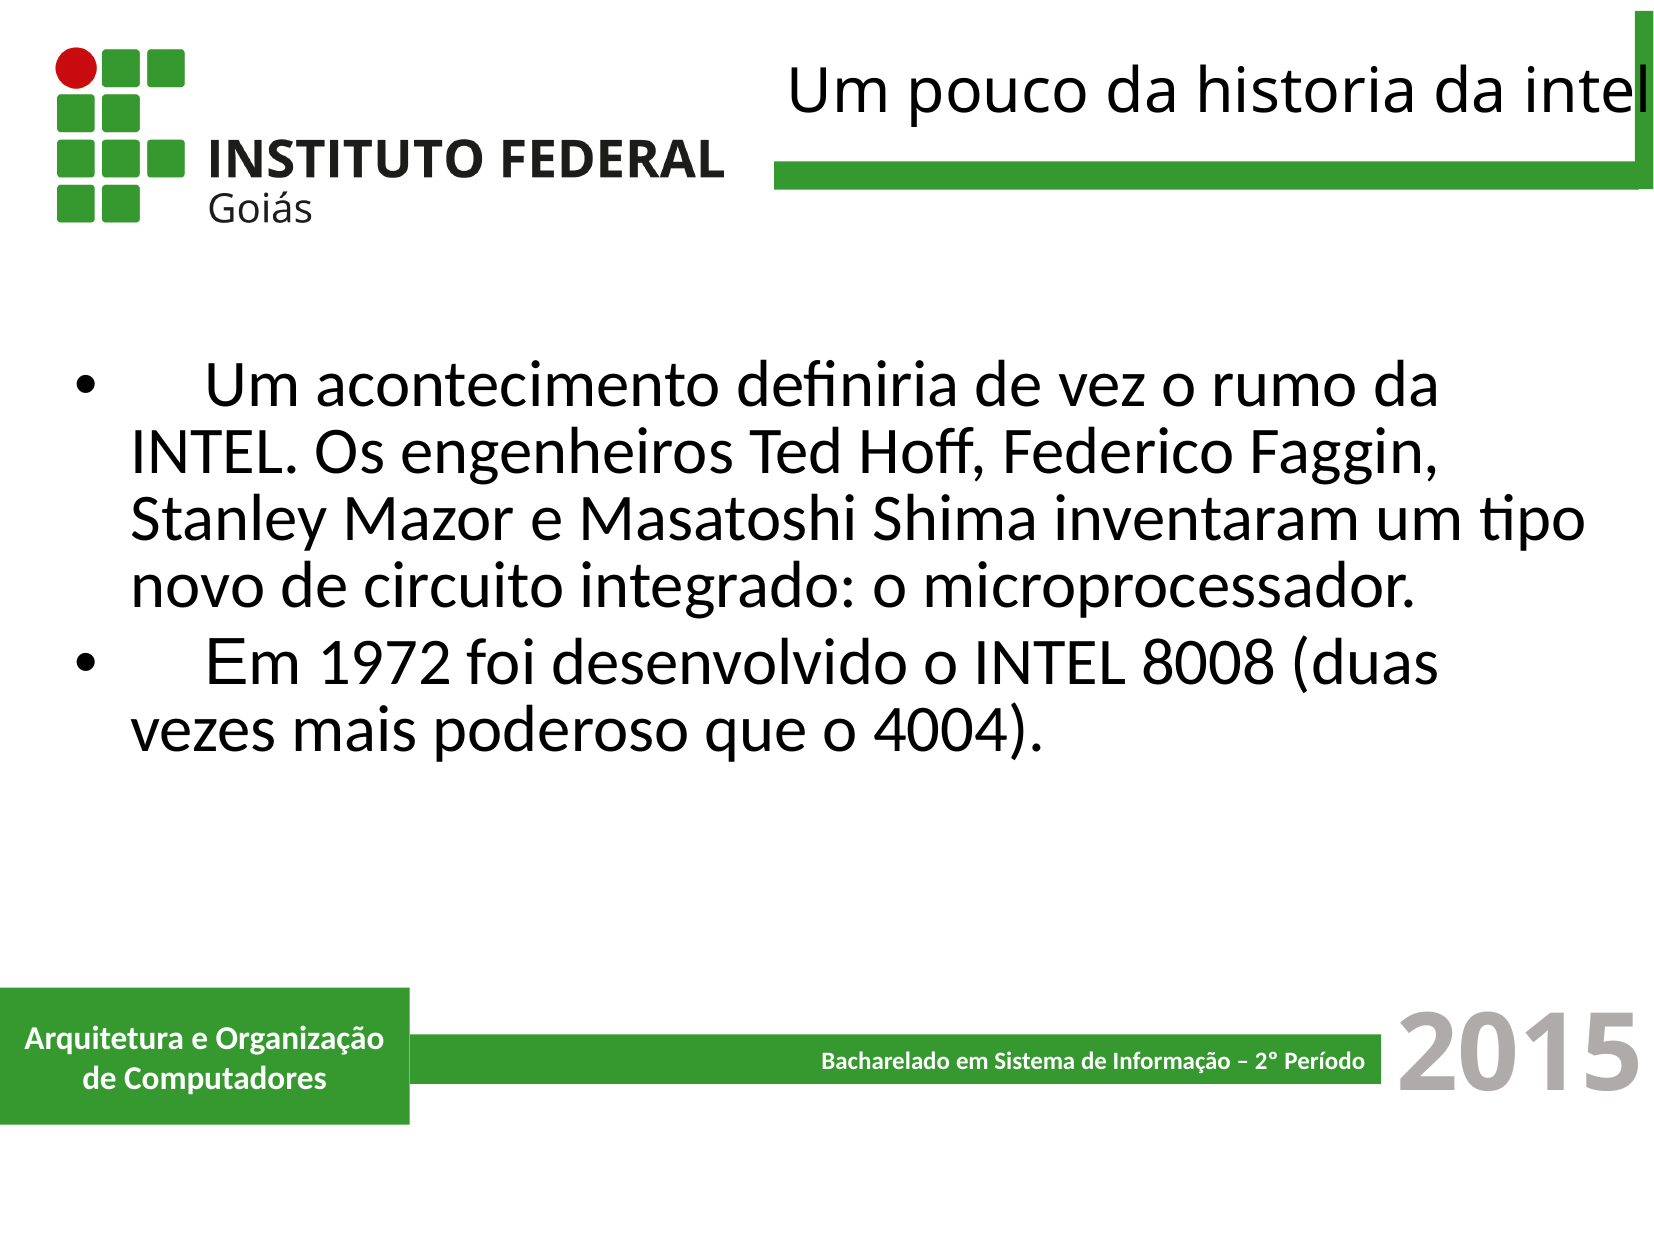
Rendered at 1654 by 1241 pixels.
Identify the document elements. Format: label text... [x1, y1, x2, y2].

text_box Arquitetura e Organização de Computadores [0, 987, 410, 1125]
text_box • Um acontecimento definiria de vez o rumo da INTEL. Os engenheiros Ted Hoff, Federico Faggin, Stanley Mazor e Masatoshi Shima inventaram um tipo novo de circuito integrado: o microprocessador. • Em 1972 foi desenvolvido o INTEL 8008 (duas vezes mais poderoso que o 4004). [59, 264, 1615, 940]
text_box Um pouco da historia da intel [844, 42, 1595, 138]
picture [5, 5, 774, 265]
text_box Bacharelado em Sistema de Informação – 2º Período [410, 1034, 1382, 1084]
text_box [774, 10, 1654, 190]
text_box 2015 [1381, 975, 1648, 1125]
